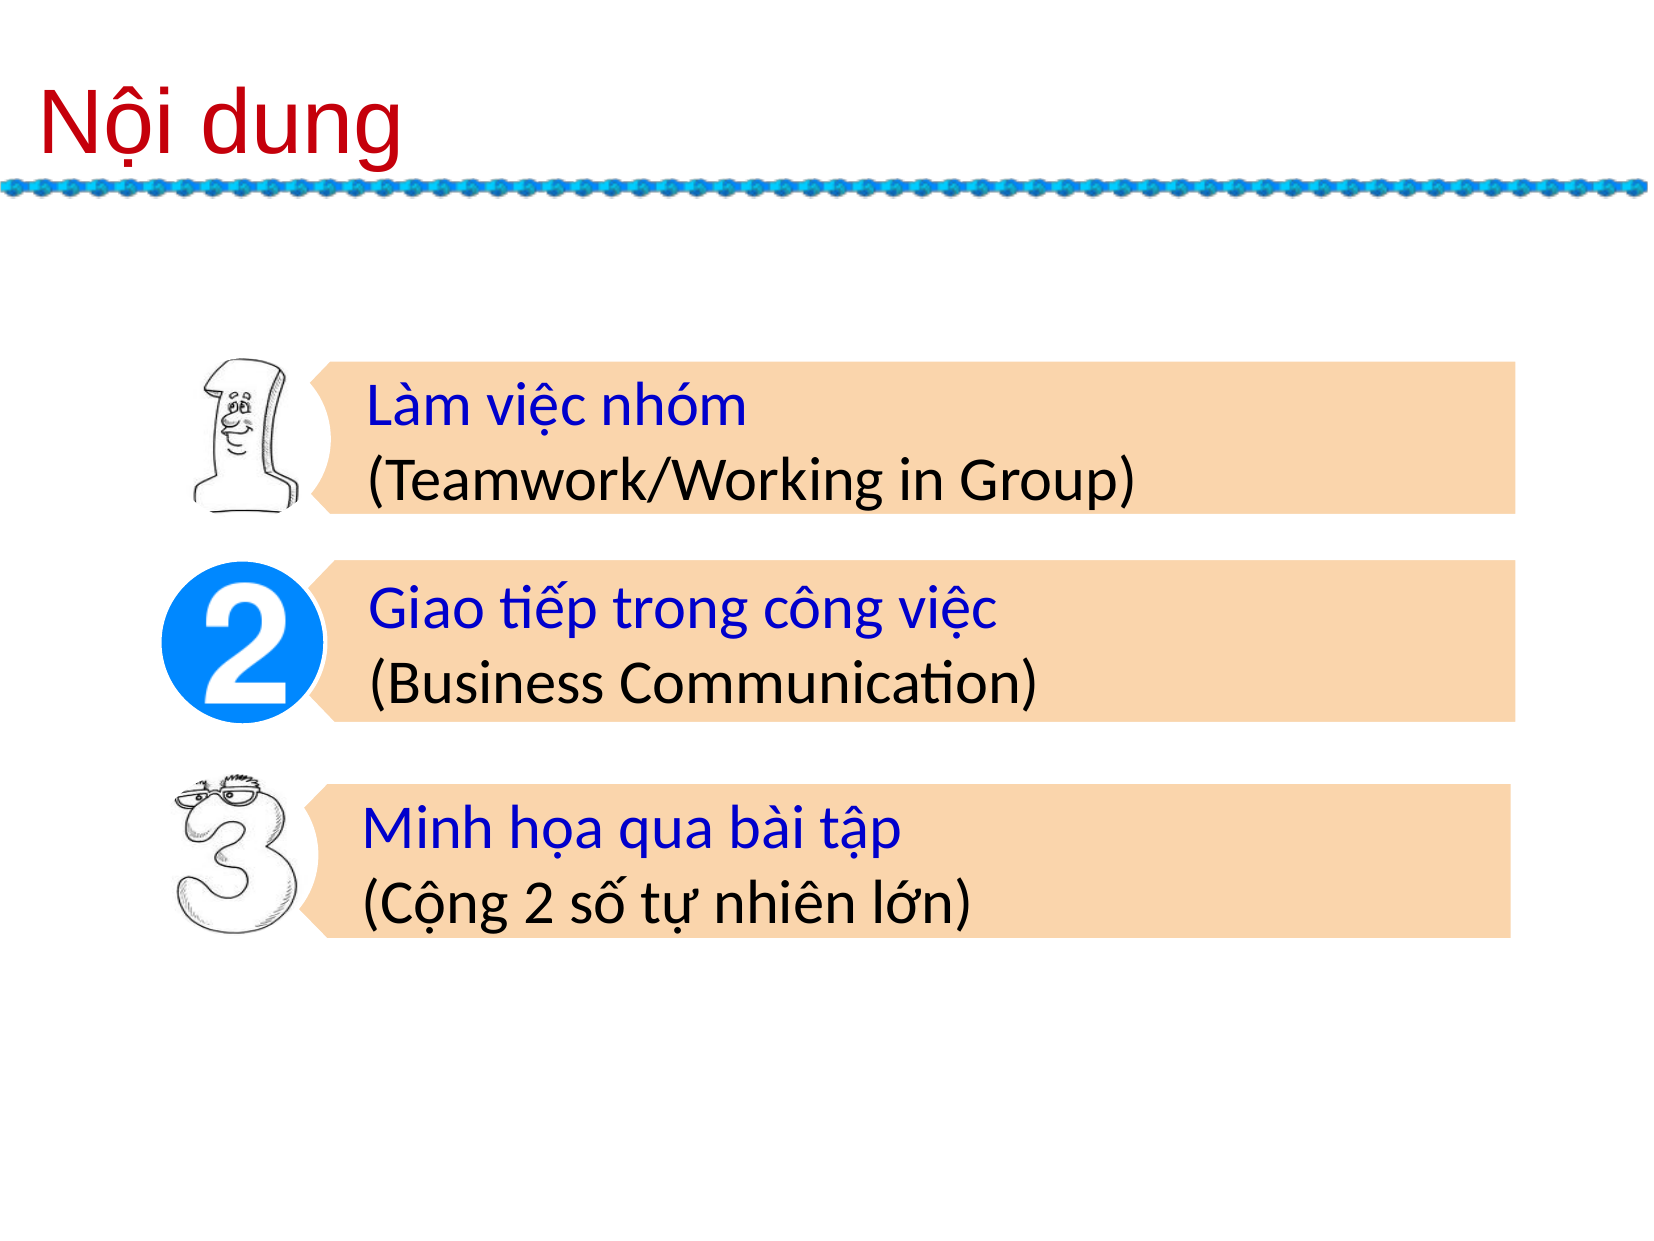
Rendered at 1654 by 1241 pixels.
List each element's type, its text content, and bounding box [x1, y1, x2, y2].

text_box Minh họa qua bài tập (Cộng 2 số tự nhiên lớn) [296, 781, 1513, 941]
text_box [159, 559, 326, 726]
picture [0, 178, 37, 199]
text_box [150, 771, 317, 938]
text_box Làm việc nhóm (Teamwork/Working in Group) [307, 359, 1518, 517]
text_box [162, 356, 329, 522]
title Nội dung [37, 37, 1651, 208]
text_box Giao tiếp trong công việc (Business Communication) [305, 558, 1518, 725]
